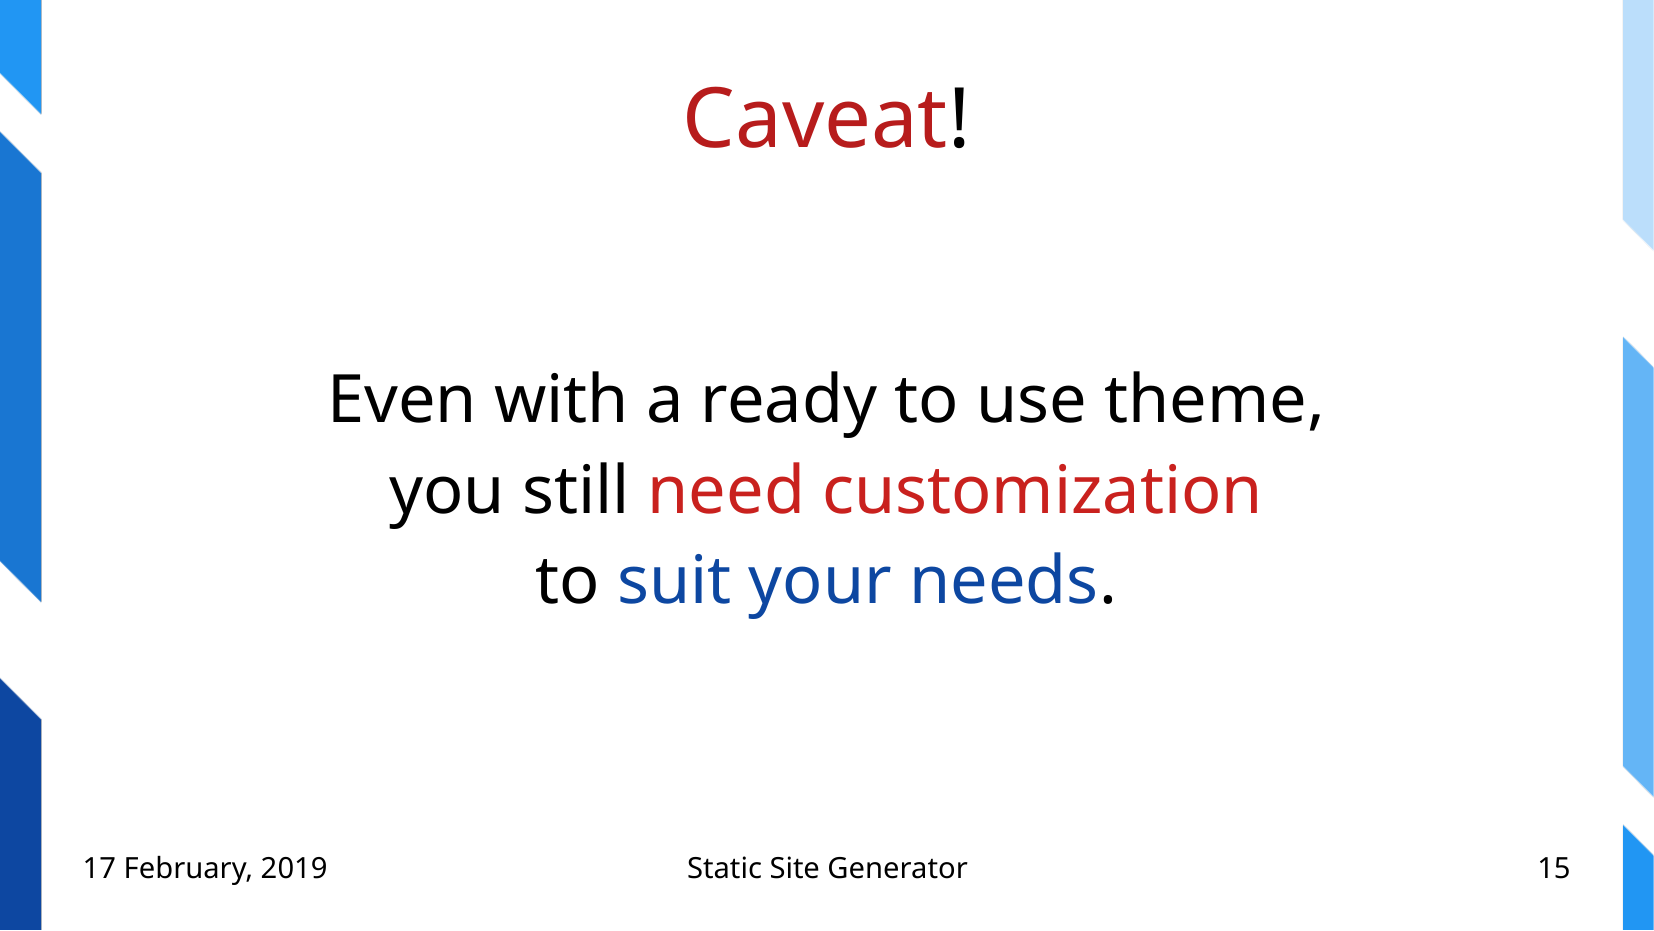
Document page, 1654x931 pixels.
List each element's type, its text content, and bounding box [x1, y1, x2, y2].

subtitle Even with a ready to use theme, you still need customization to suit your needs. [82, 217, 1571, 758]
title Caveat! [82, 37, 1571, 193]
picture [0, 0, 1654, 930]
